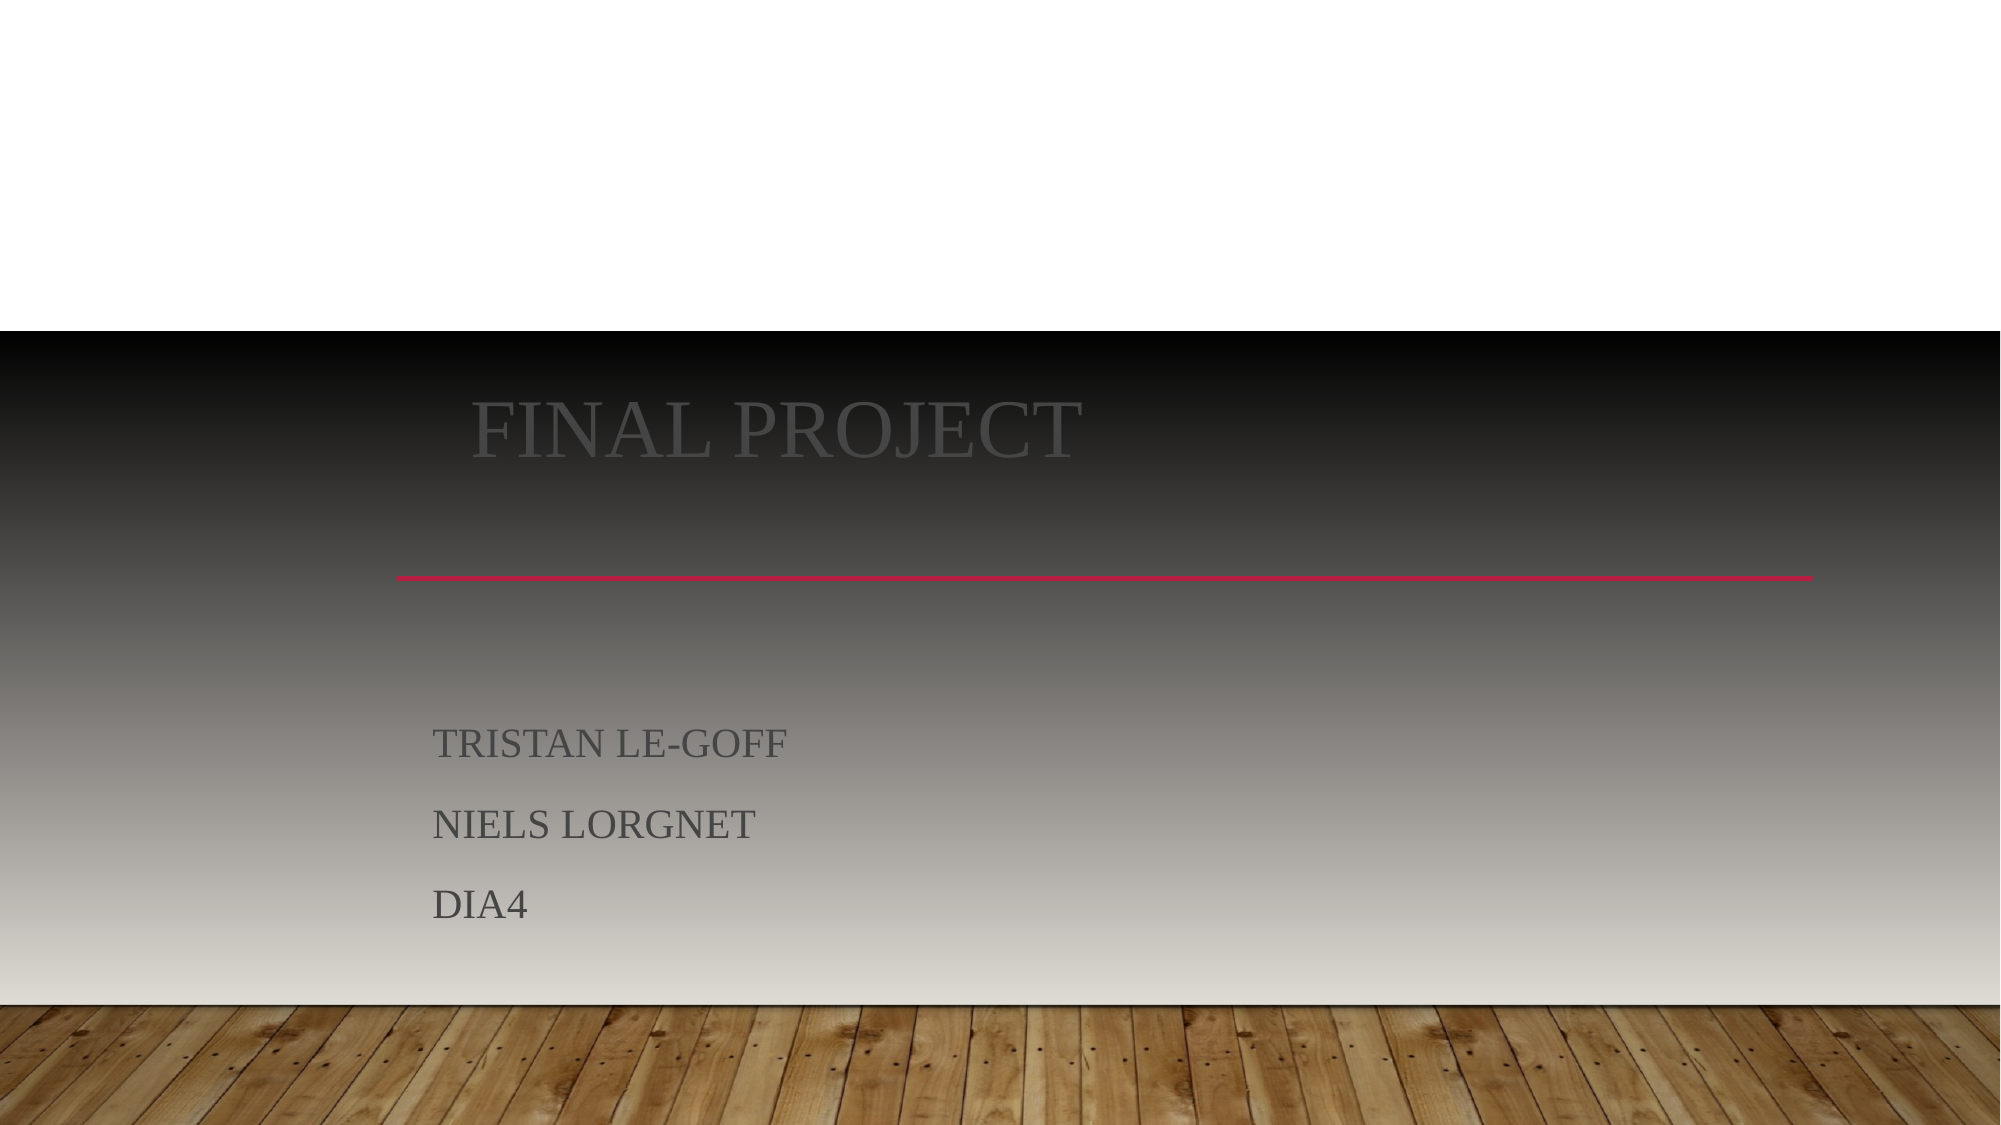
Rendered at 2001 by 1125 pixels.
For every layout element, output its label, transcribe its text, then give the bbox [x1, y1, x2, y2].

subtitle Tristan Le-Goff Niels Lorgnet DIA4 [417, 522, 964, 1111]
title Final Project [455, 37, 1401, 817]
